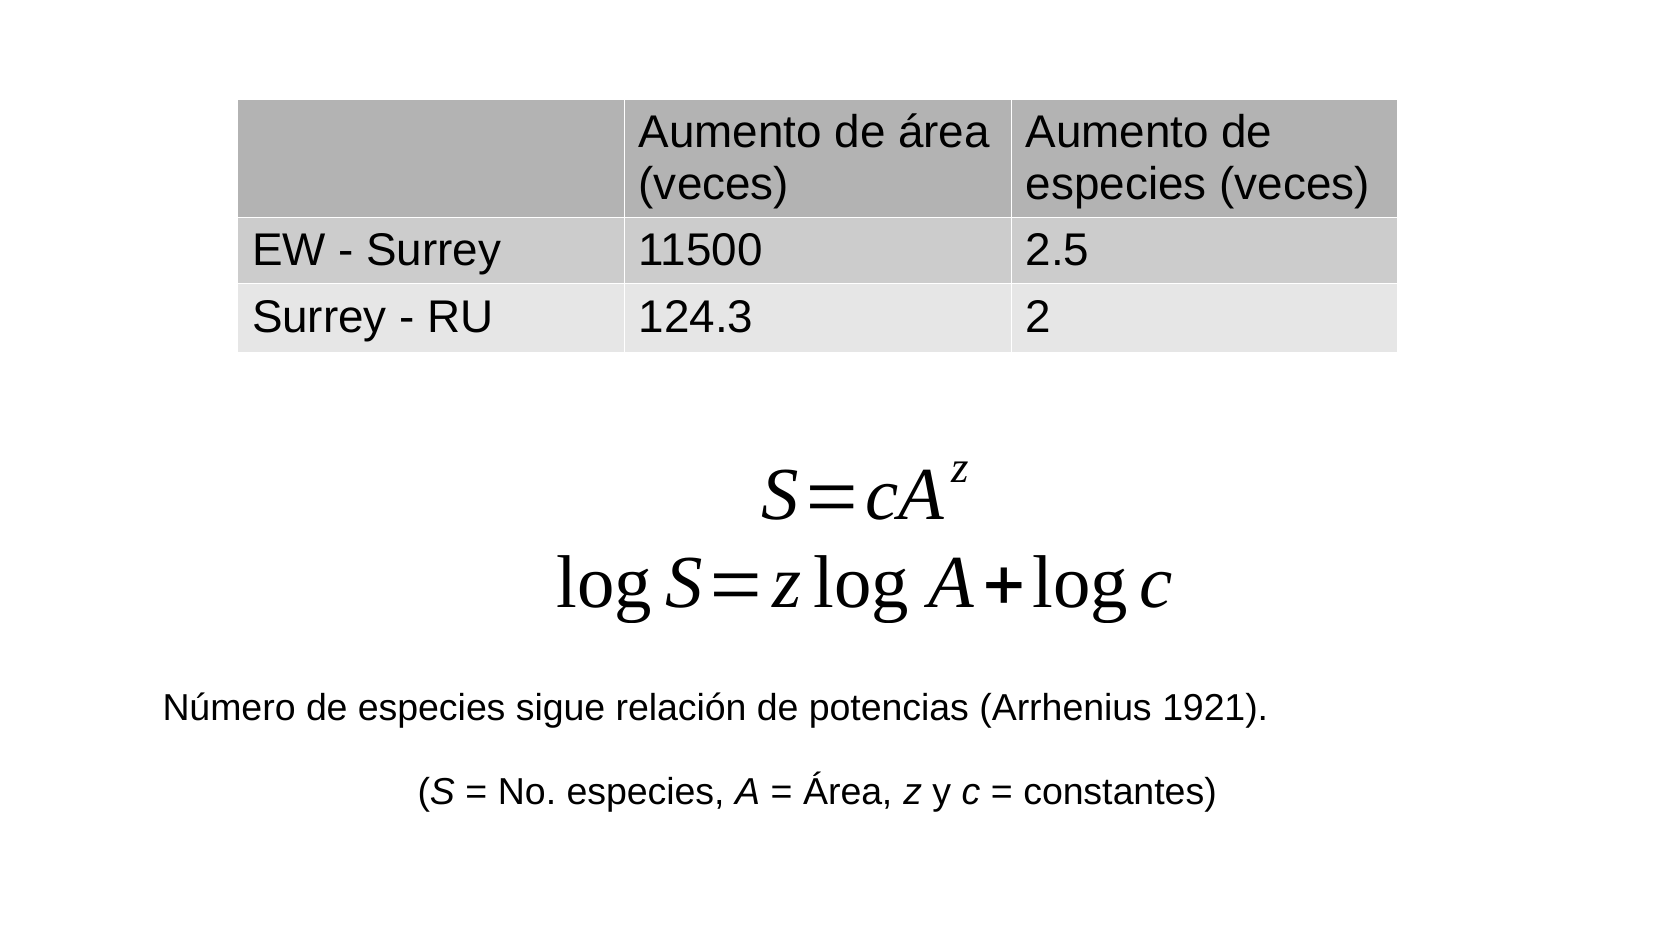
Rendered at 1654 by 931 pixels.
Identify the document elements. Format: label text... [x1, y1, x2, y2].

table_cell 11500 [625, 218, 1011, 283]
table_header Aumento de área (veces) [625, 100, 1011, 217]
text_box Número de especies sigue relación de potencias (Arrhenius 1921). (S = No. especies, A = Área, z y c = constantes) [147, 679, 1477, 820]
table_cell 124.3 [625, 284, 1011, 352]
table_cell EW - Surrey [238, 218, 624, 283]
table_header [238, 100, 624, 217]
table_cell Surrey - RU [238, 284, 624, 352]
table_cell 2 [1012, 284, 1397, 352]
table_header Aumento de especies (veces) [1012, 100, 1397, 217]
table_cell 2.5 [1012, 218, 1397, 283]
chart [548, 442, 1182, 623]
